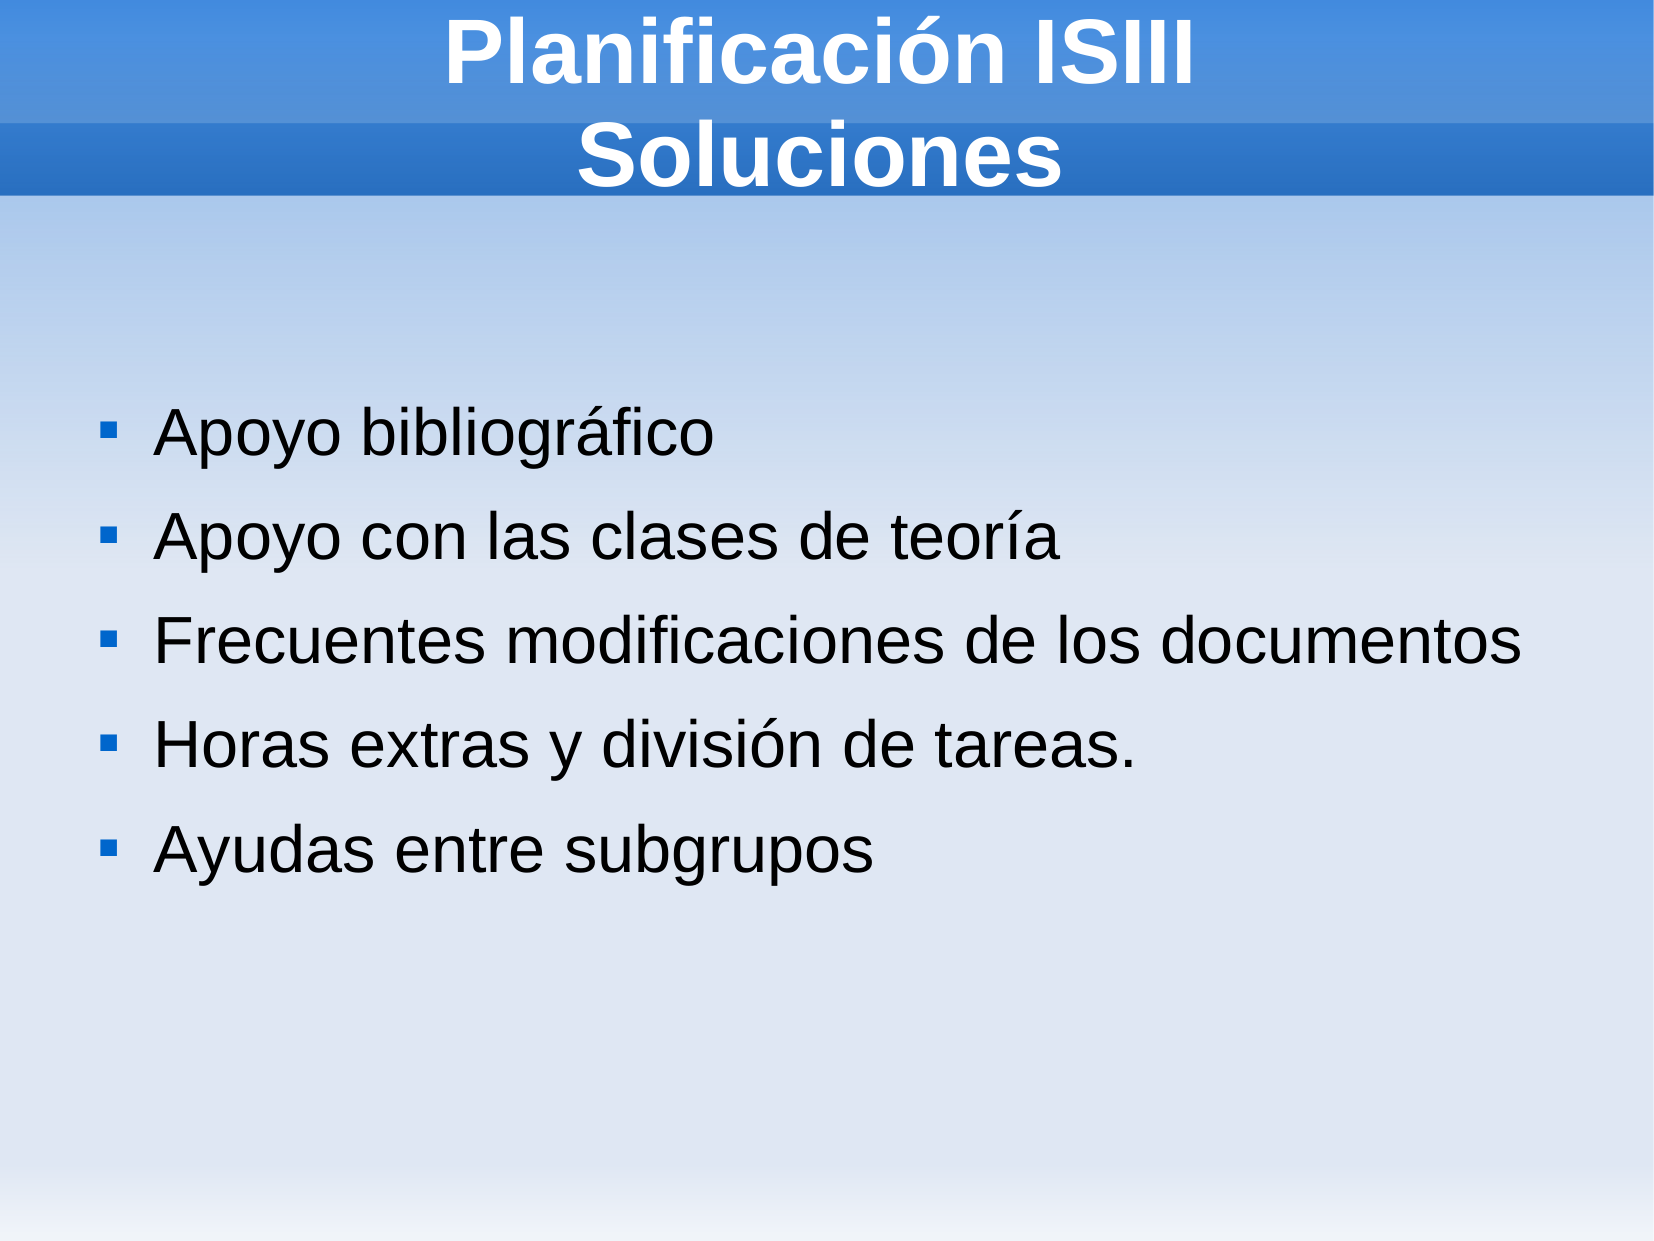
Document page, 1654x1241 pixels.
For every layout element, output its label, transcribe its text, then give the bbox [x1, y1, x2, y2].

list Apoyo bibliográfico Apoyo con las clases de teoría Frecuentes modificaciones de los documentos Horas extras y división de tareas. Ayudas entre subgrupos [82, 290, 1571, 1094]
picture [0, 0, 1654, 1241]
title Planificación ISIII Soluciones [76, 1, 1565, 207]
